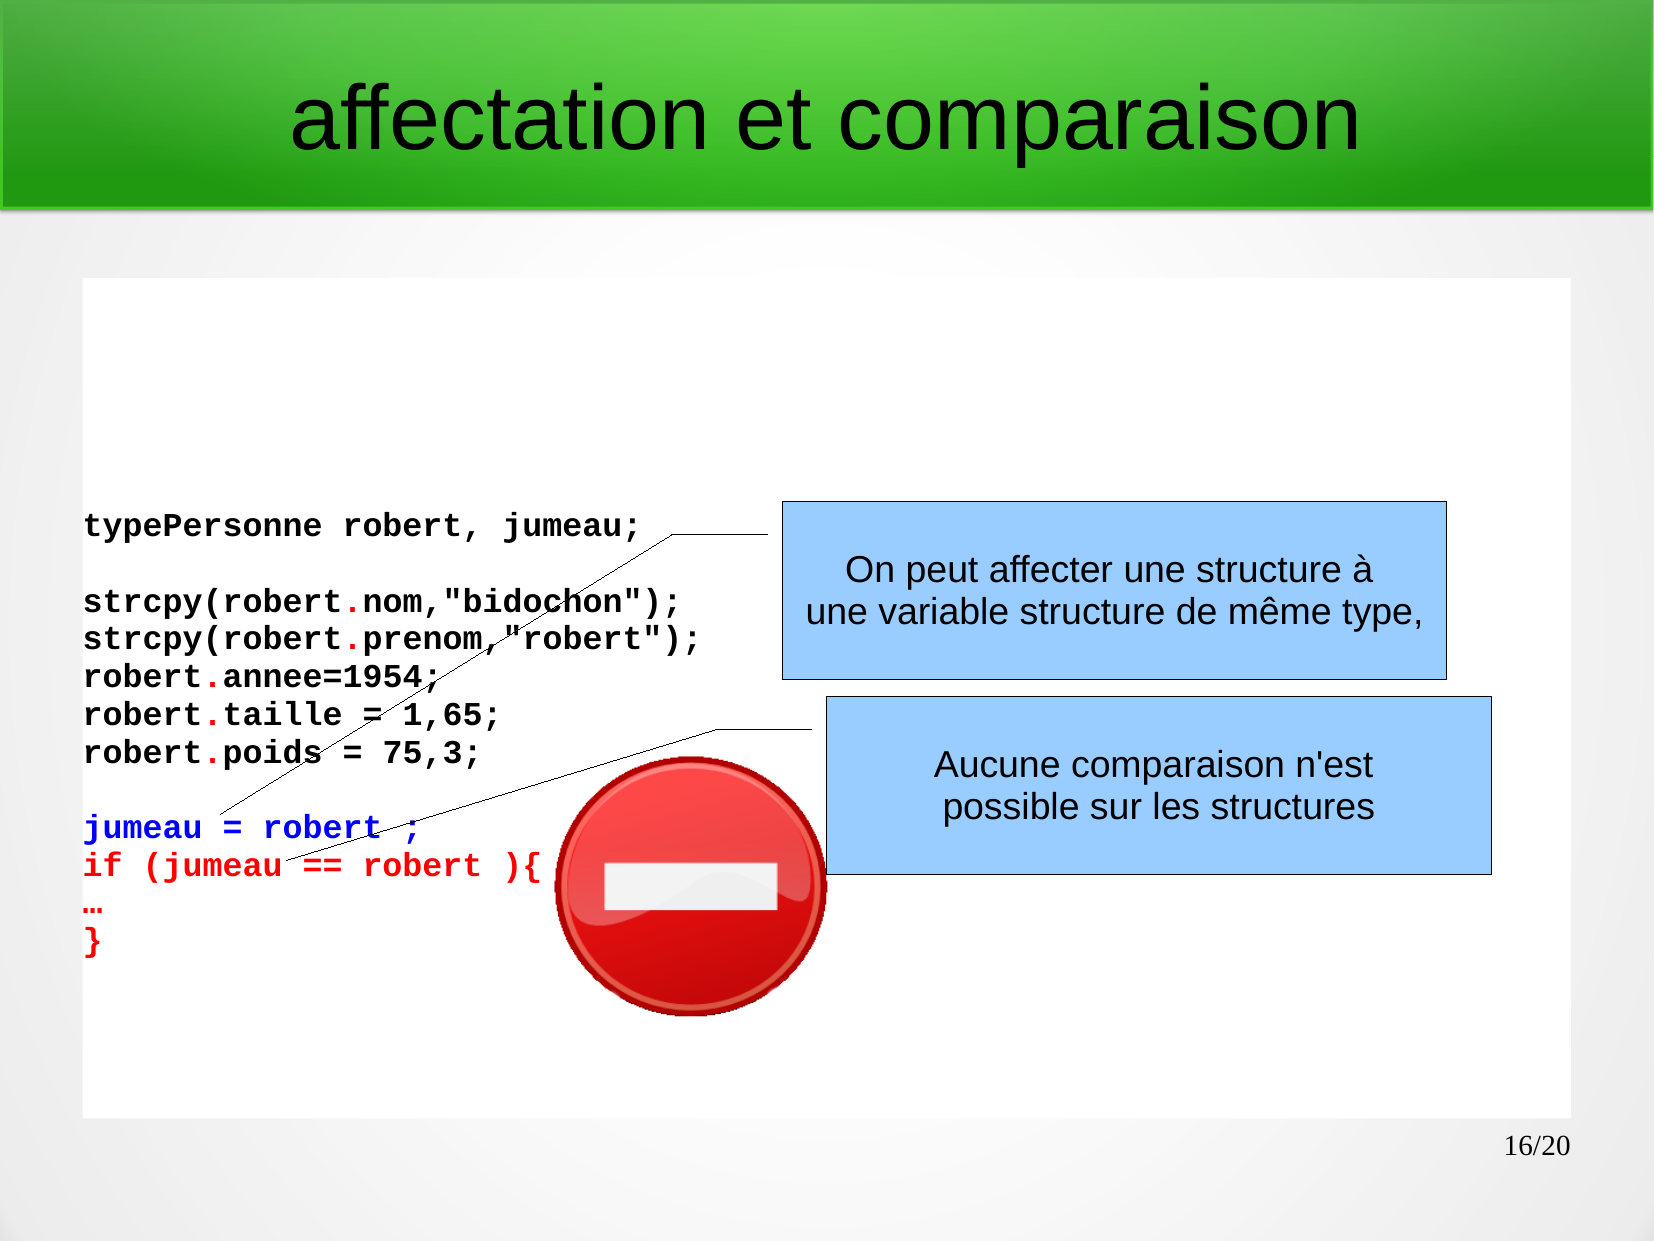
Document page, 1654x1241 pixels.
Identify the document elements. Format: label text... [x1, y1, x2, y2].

picture [543, 751, 839, 1034]
picture [543, 751, 642, 781]
text_box Aucune comparaison n'est possible sur les structures [827, 697, 1491, 874]
text_box On peut affecter une structure à une variable structure de même type, [782, 502, 1447, 679]
title affectation et comparaison [82, 47, 1571, 189]
subtitle typePersonne robert, jumeau; strcpy(robert.nom,"bidochon"); strcpy(robert.prenom,"robert"); robert.annee=1954; robert.taille = 1,65; robert.poids = 75,3; jumeau = robert ; if (jumeau == robert ){ … } [82, 278, 1571, 1119]
